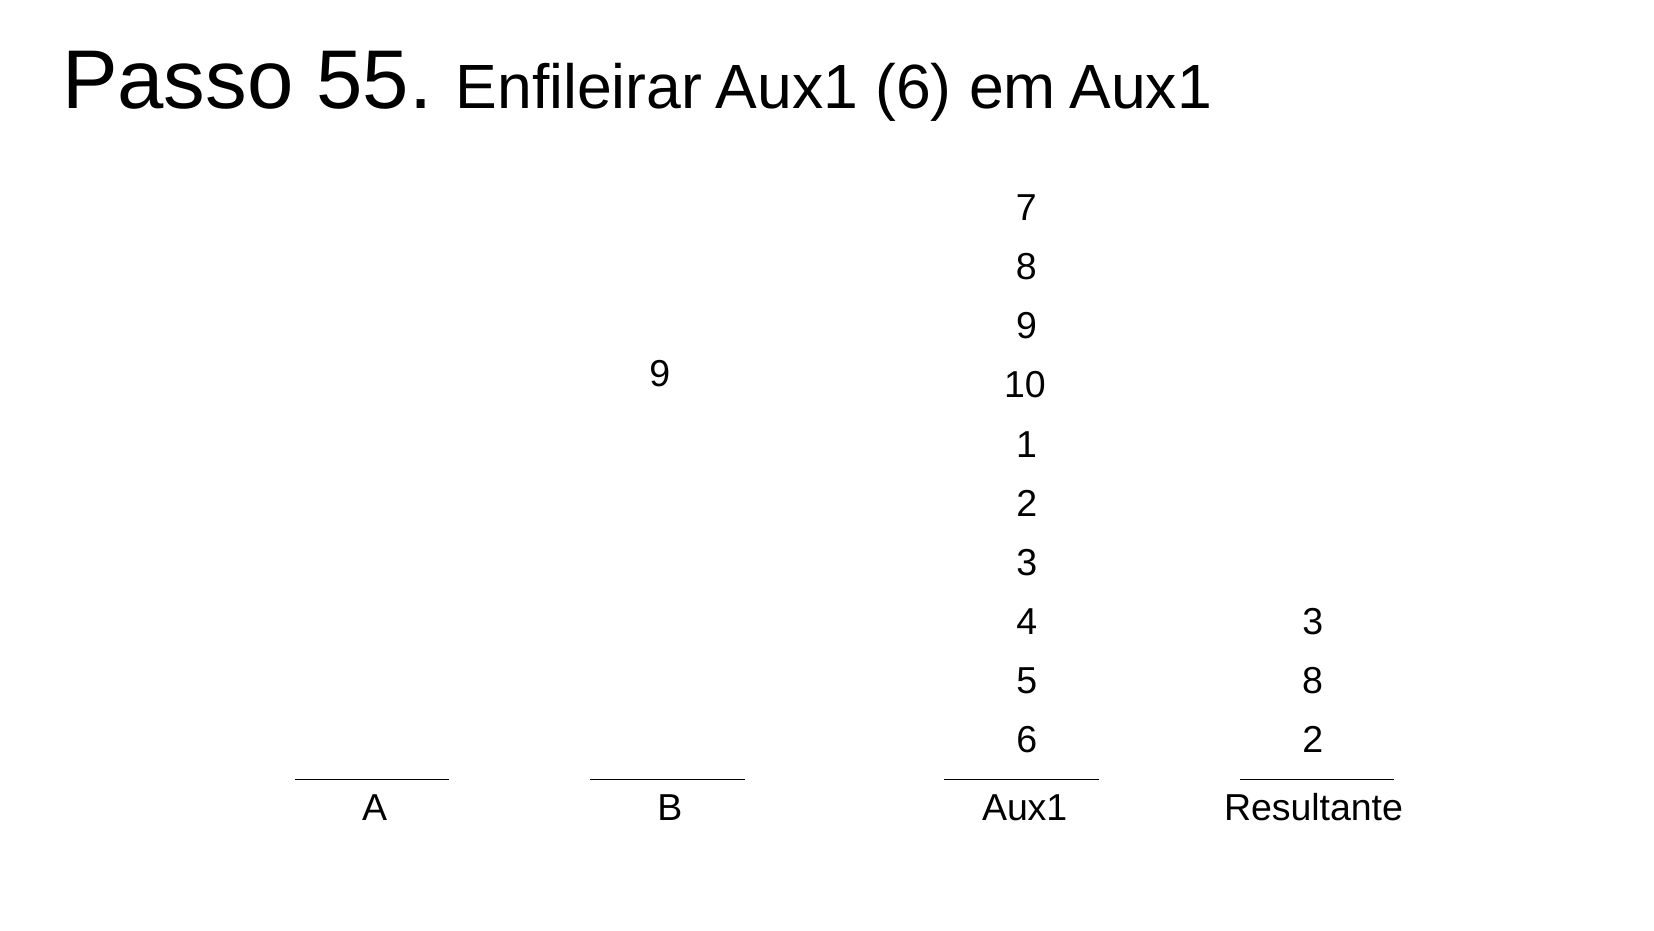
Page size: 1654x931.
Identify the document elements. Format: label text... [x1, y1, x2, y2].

text_box 3 [1287, 592, 1338, 650]
text_box 9 [634, 344, 686, 402]
text_box Resultante [1209, 779, 1418, 837]
text_box 1 [1001, 415, 1052, 473]
text_box 8 [1001, 238, 1052, 296]
text_box 8 [1287, 651, 1338, 709]
text_box 2 [1287, 710, 1338, 768]
text_box 4 [1001, 592, 1052, 650]
text_box 6 [1001, 710, 1053, 768]
text_box 3 [1001, 533, 1052, 591]
text_box 10 [989, 356, 1061, 414]
text_box 7 [1001, 179, 1052, 237]
text_box 9 [1001, 297, 1052, 355]
text_box Passo 55. Enfileirar Aux1 (6) em Aux1 [47, 25, 1607, 274]
text_box 2 [1001, 474, 1052, 532]
text_box B [642, 780, 698, 837]
text_box A [347, 779, 508, 837]
text_box Aux1 [967, 780, 1083, 837]
text_box 5 [1001, 651, 1052, 709]
